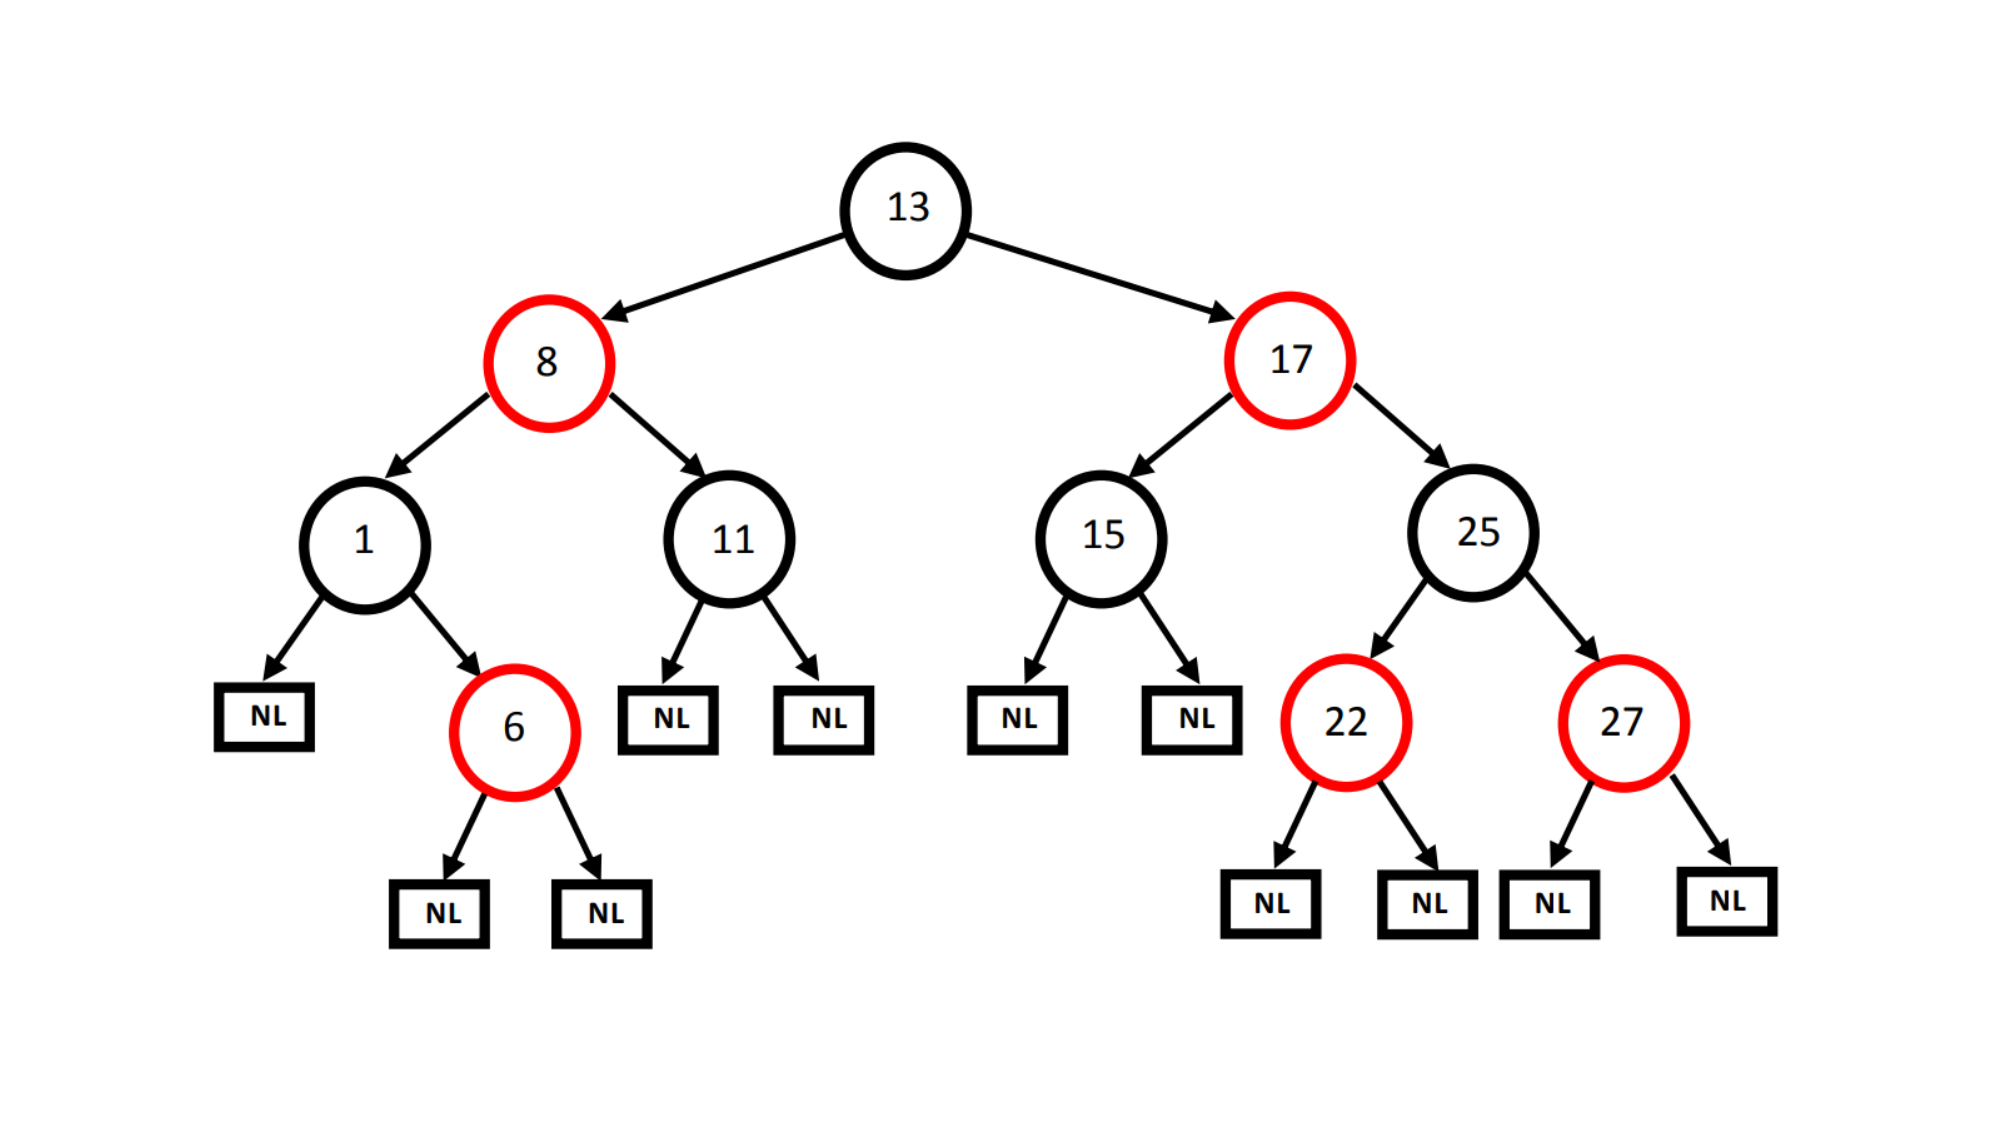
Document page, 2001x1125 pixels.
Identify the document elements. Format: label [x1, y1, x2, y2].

picture [180, 123, 1820, 1002]
